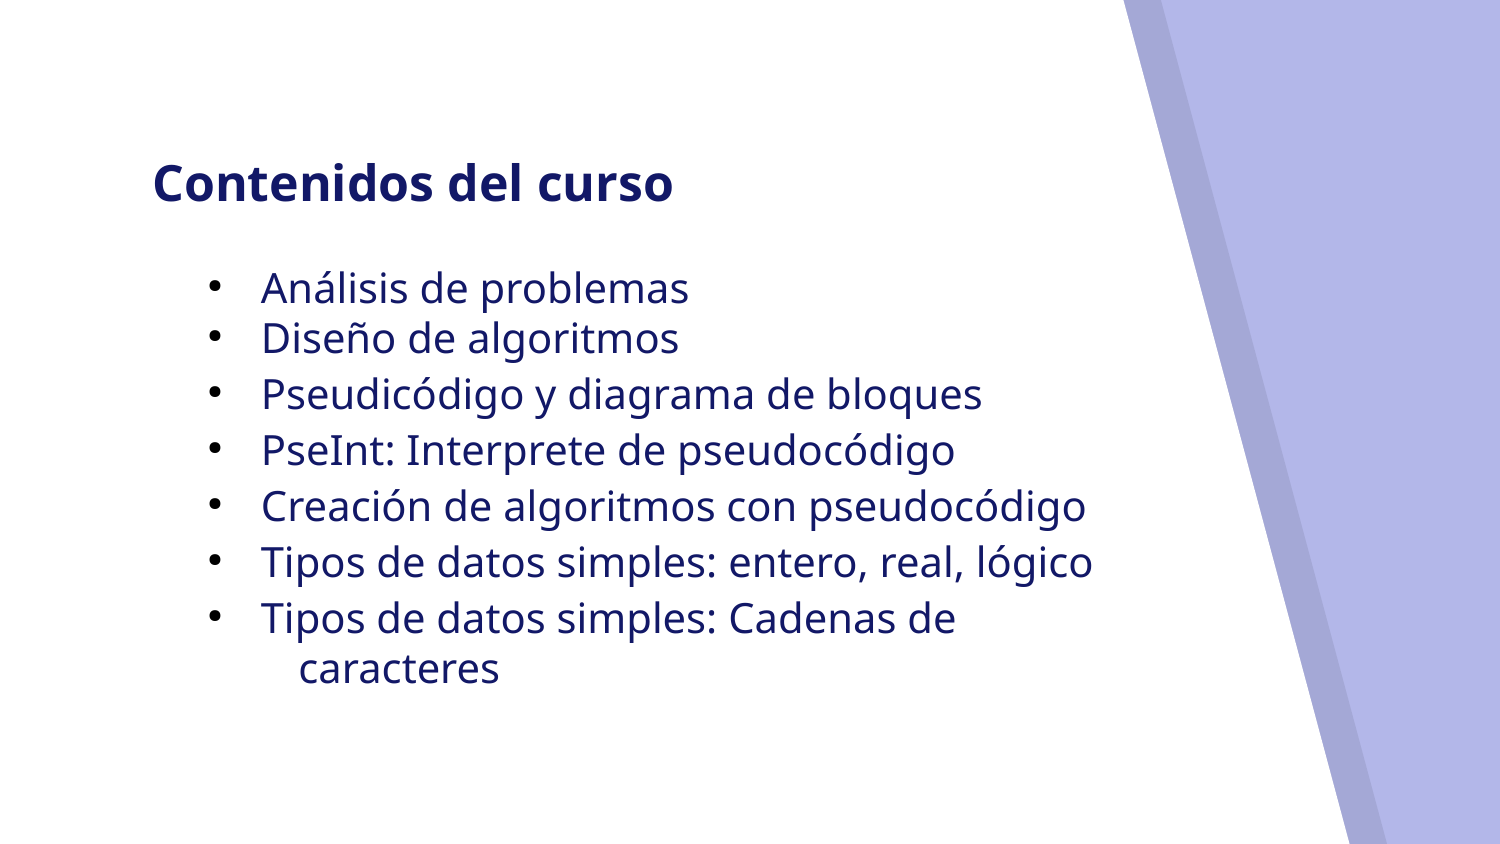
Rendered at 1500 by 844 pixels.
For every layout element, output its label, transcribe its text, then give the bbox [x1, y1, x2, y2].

title Contenidos del curso [137, 146, 1011, 227]
list Análisis de problemas Diseño de algoritmos Pseudicódigo y diagrama de bloques PseInt: Interprete de pseudocódigo Creación de algoritmos con pseudocódigo Tipos de datos simples: entero, real, lógico Tipos de datos simples: Cadenas de caracteres [137, 247, 1129, 618]
